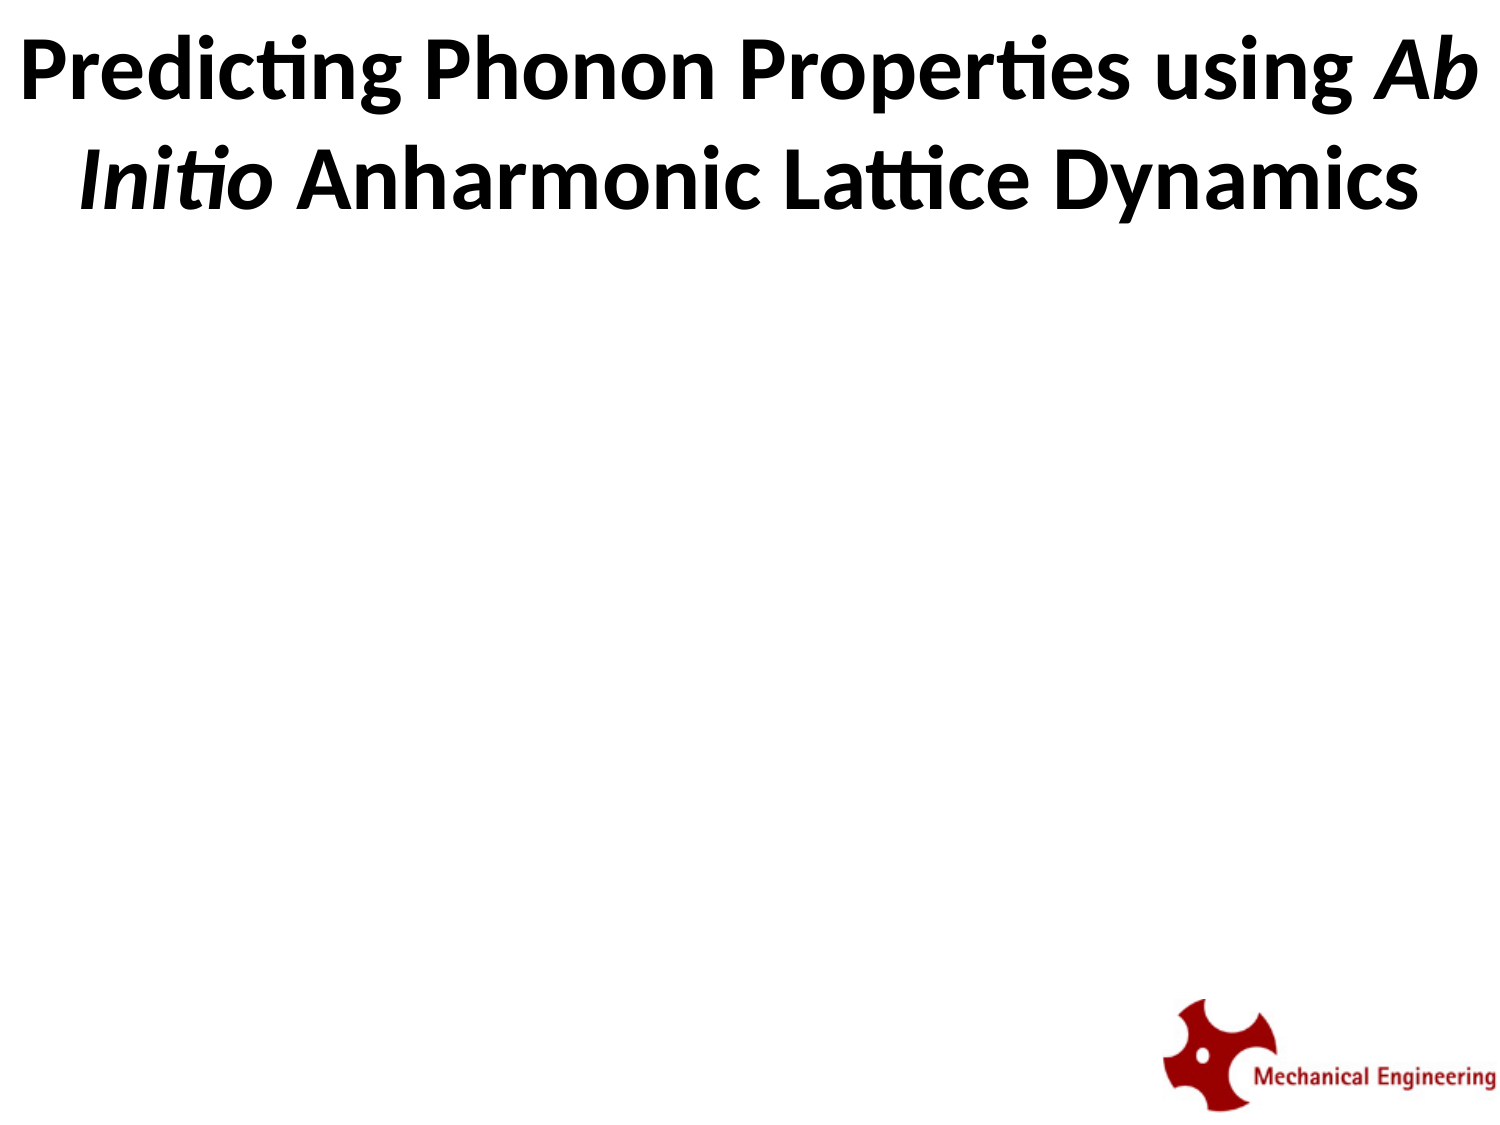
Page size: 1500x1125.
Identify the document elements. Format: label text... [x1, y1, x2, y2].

title Predicting Phonon Properties using Ab Initio Anharmonic Lattice Dynamics [0, 0, 1500, 1125]
